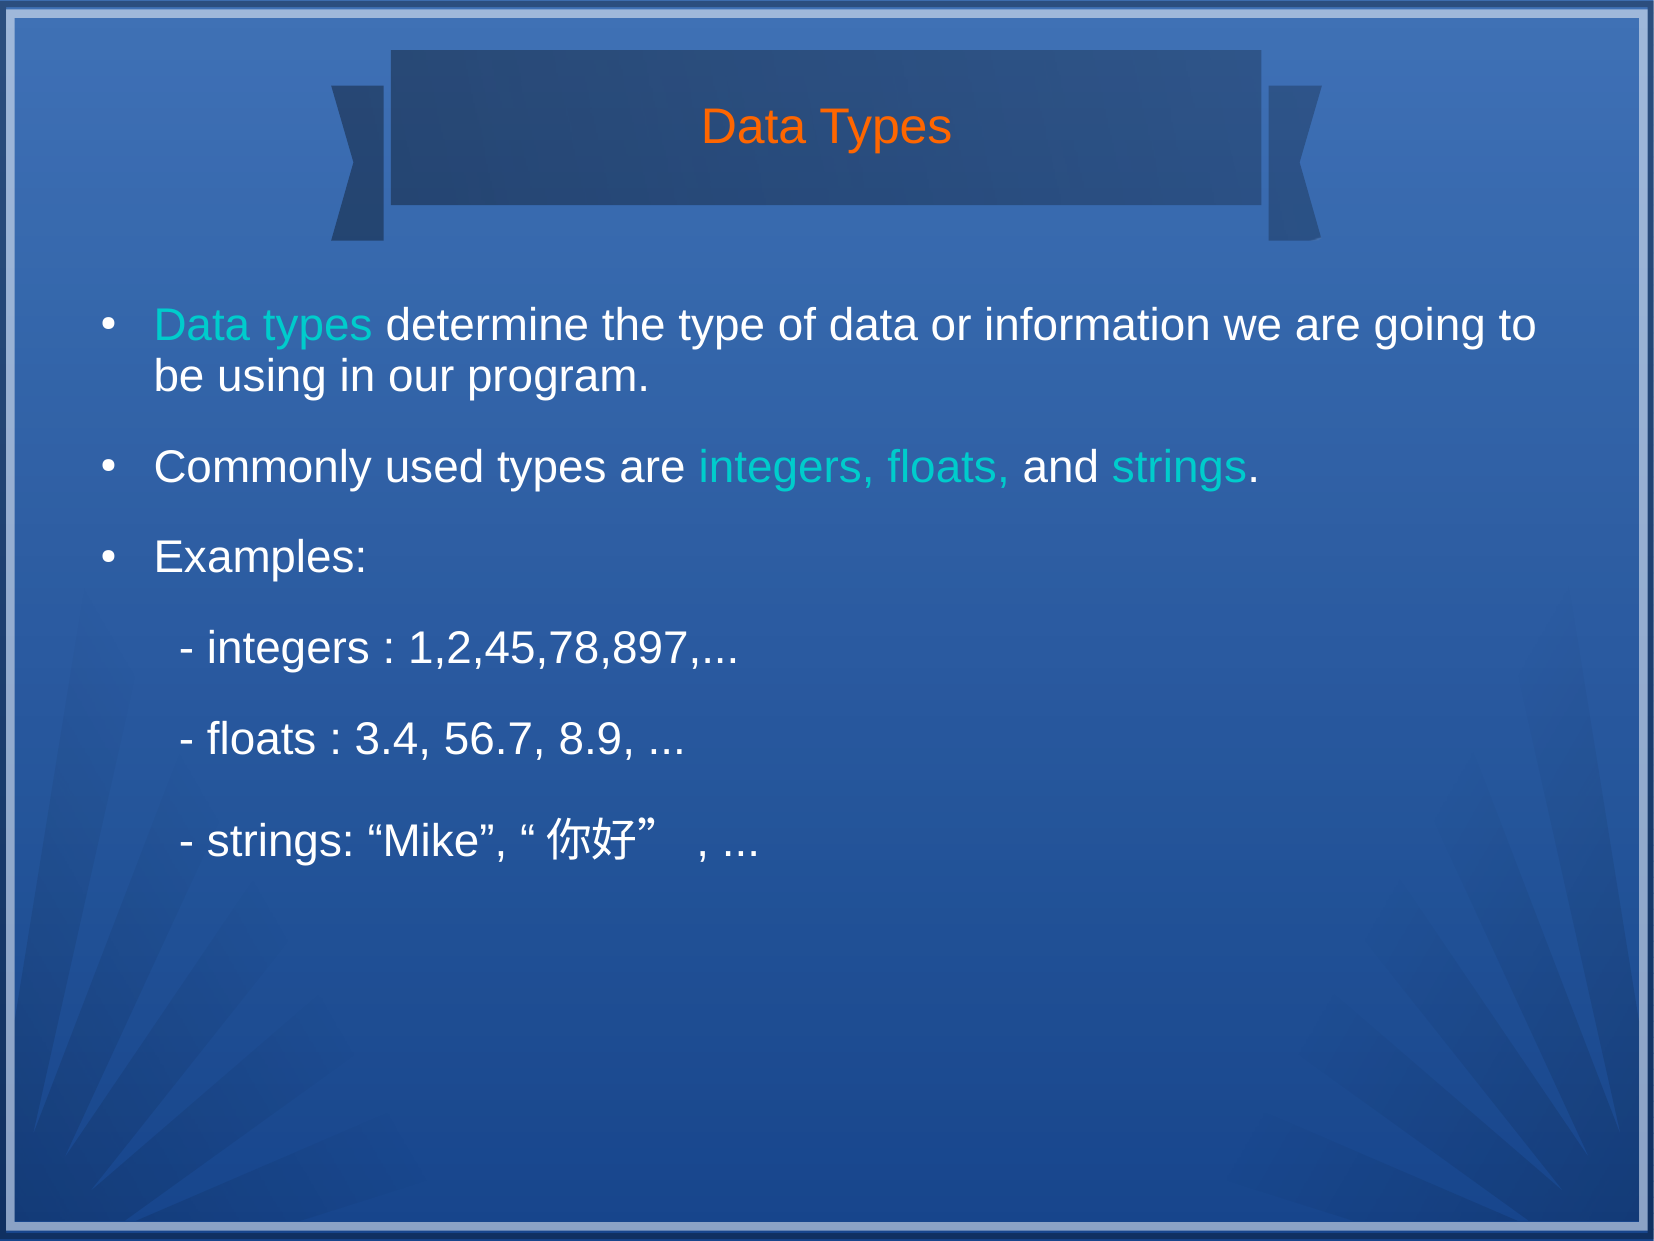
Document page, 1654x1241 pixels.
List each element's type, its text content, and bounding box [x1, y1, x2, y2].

title Data Types [389, 47, 1264, 205]
list Data types determine the type of data or information we are going to be using in our program. Commonly used types are integers, floats, and strings. Examples: - integers : 1,2,45,78,897,... - floats : 3.4, 56.7, 8.9, ... - strings: “Mike”, “你好”, ... [82, 299, 1571, 1241]
